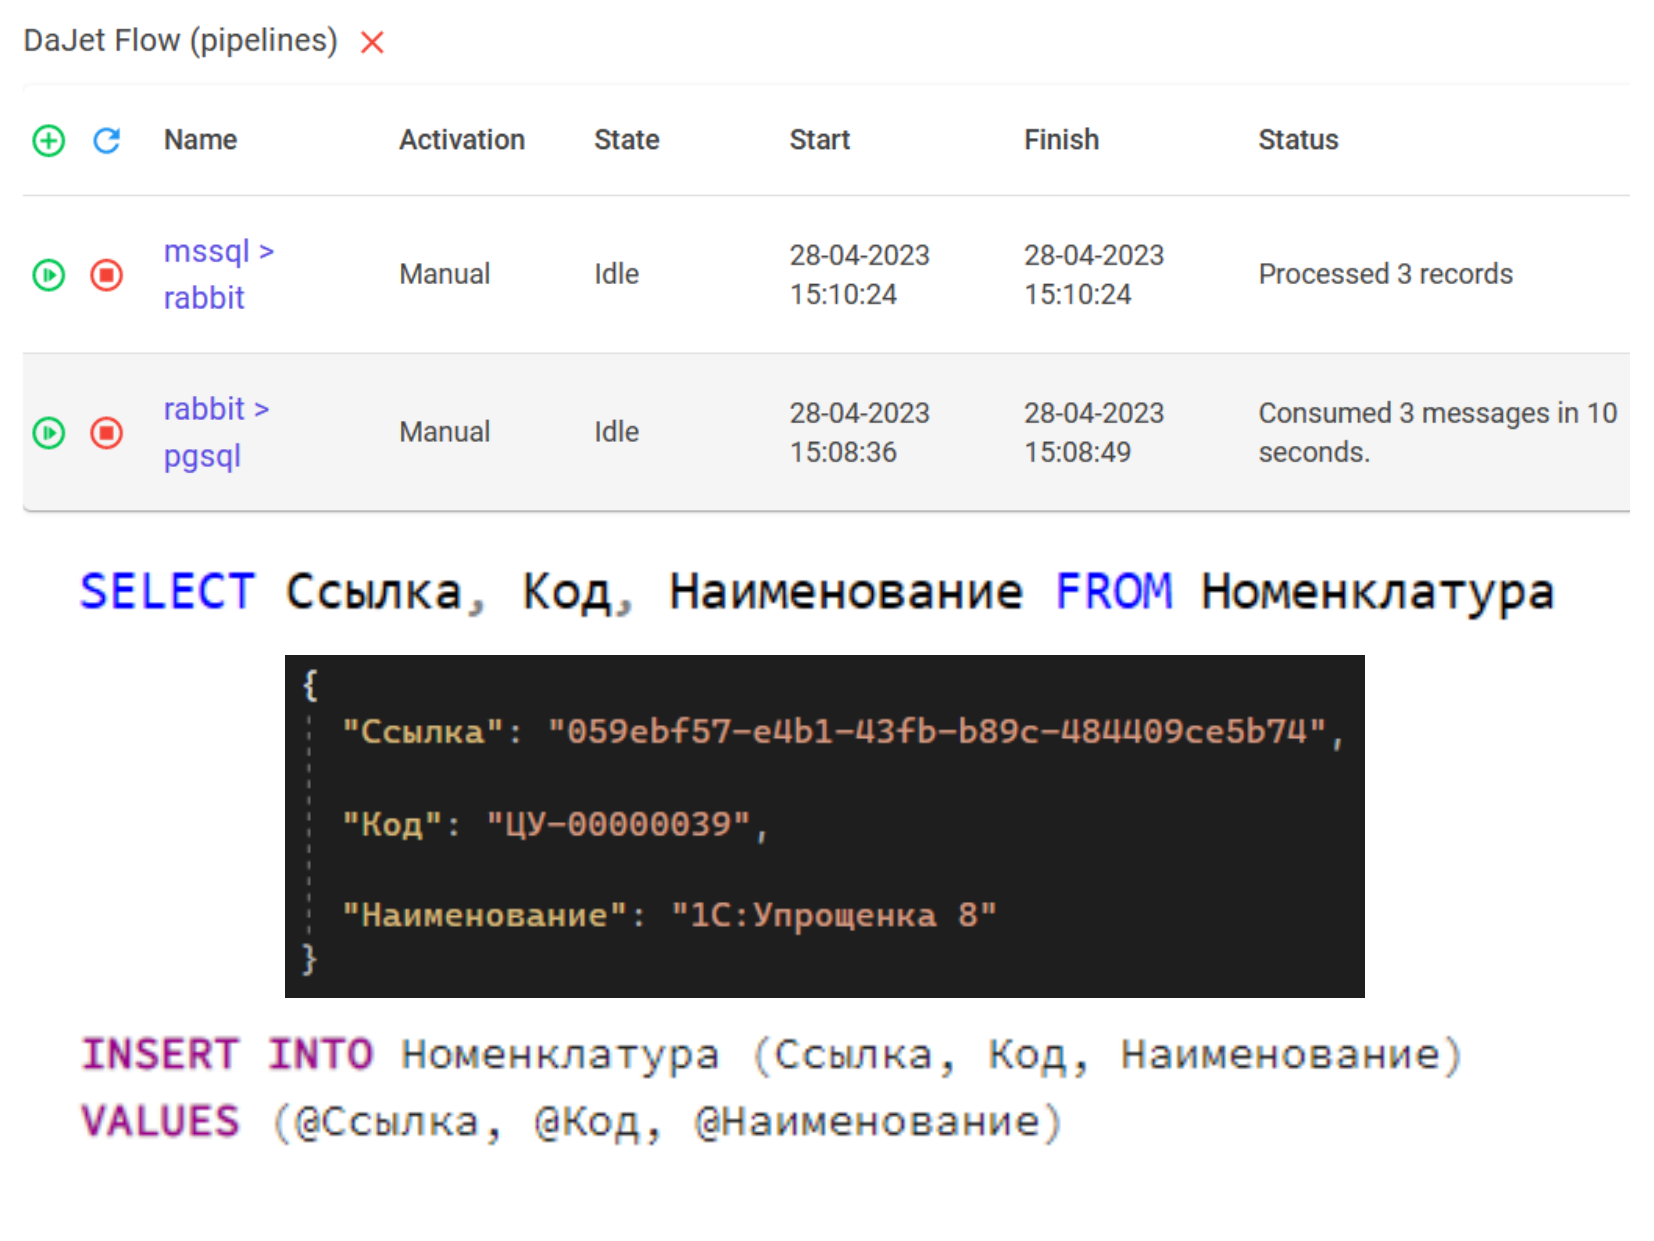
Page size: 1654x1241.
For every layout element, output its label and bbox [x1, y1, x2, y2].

picture [67, 1015, 1477, 1165]
picture [59, 543, 1583, 648]
picture [285, 655, 1365, 999]
picture [17, 23, 1630, 520]
